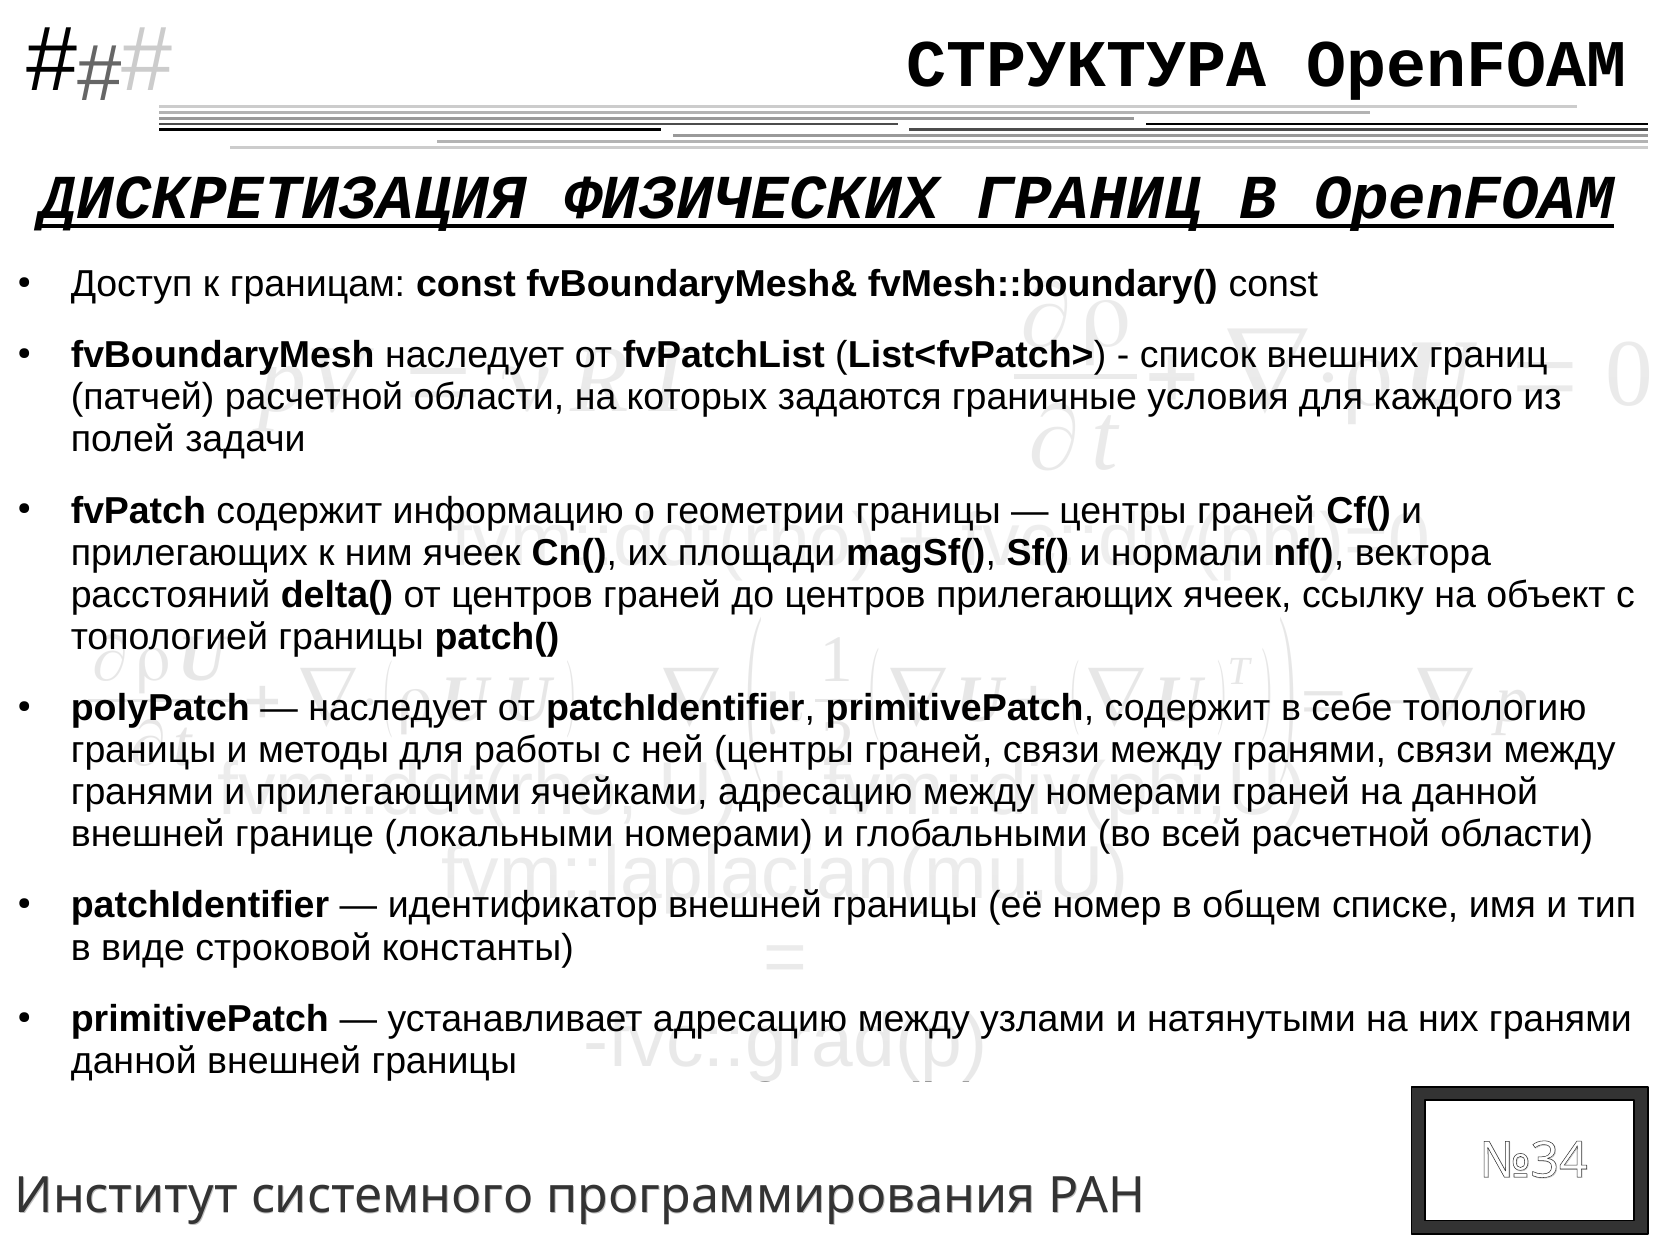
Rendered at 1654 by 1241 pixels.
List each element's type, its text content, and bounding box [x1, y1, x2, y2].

list Доступ к границам: const fvBoundaryMesh& fvMesh::boundary() const fvBoundaryMesh наследует от fvPatchList (List<fvPatch>) - список внешних границ (патчей) расчетной области, на которых задаются граничные условия для каждого из полей задачи fvPatch содержит информацию о геометрии границы — центры граней Cf() и прилегающих к ним ячеек Cn(), их площади magSf(), Sf() и нормали nf(), вектора расстояний delta() от центров граней до центров прилегающих ячеек, ссылку на объект с топологией границы patch() polyPatch — наследует от patchIdentifier, primitivePatch, содержит в себе топологию границы и методы для работы с ней (центры граней, связи между гранями, связи между гранями и прилегающими ячейками, адресацию между номерами граней на данной внешней границе (локальными номерами) и глобальными (во всей расчетной области) patchIdentifier — идентификатор внешней границы (её номер в общем списке, имя и тип в виде строковой константы) primitivePatch — устанавливает адресацию между узлами и натянутыми на них гранями данной внешней границы [0, 262, 1654, 1082]
title ДИСКРЕТИЗАЦИЯ ФИЗИЧЕСКИХ ГРАНИЦ В OpenFOAM [0, 147, 1654, 257]
